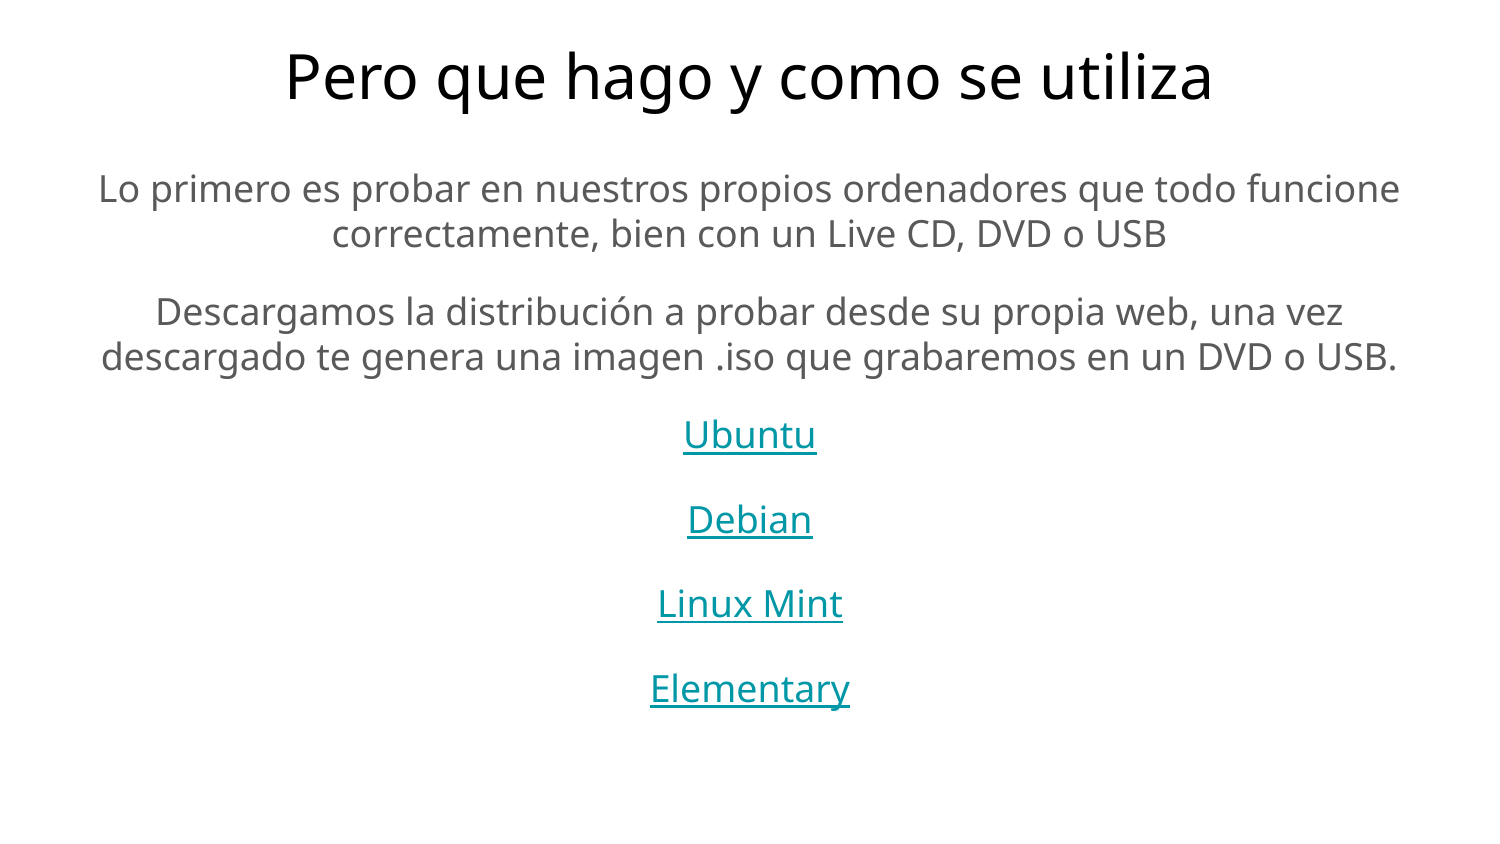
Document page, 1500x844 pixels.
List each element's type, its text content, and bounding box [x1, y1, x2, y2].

title Pero que hago y como se utiliza [51, 22, 1449, 132]
list Lo primero es probar en nuestros propios ordenadores que todo funcione correctamente, bien con un Live CD, DVD o USB Descargamos la distribución a probar desde su propia web, una vez descargado te genera una imagen .iso que grabaremos en un DVD o USB. Ubuntu Debian Linux Mint Elementary [51, 149, 1449, 802]
